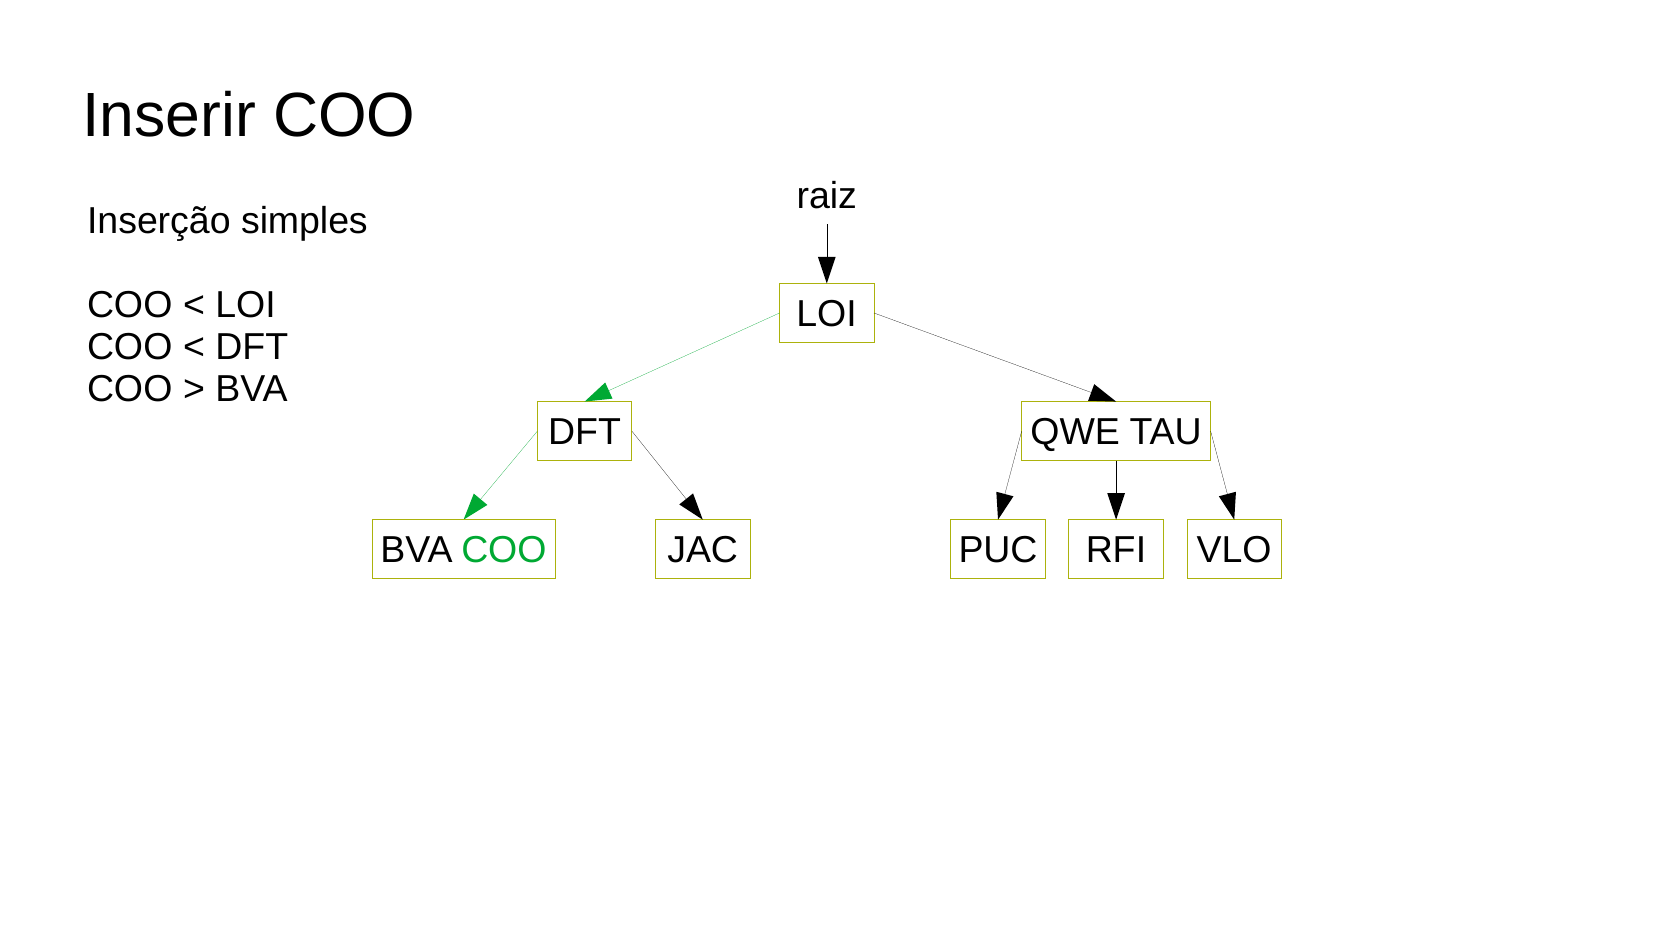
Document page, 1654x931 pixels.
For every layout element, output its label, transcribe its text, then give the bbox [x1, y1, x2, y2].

text_box JAC [655, 519, 751, 579]
text_box VLO [1187, 519, 1282, 579]
text_box Inserção simples COO < LOI COO < DFT COO > BVA [72, 192, 383, 418]
text_box LOI [779, 283, 875, 343]
text_box RFI [1068, 519, 1164, 579]
text_box BVA COO [372, 519, 556, 579]
text_box raiz [781, 167, 872, 225]
text_box PUC [950, 519, 1046, 579]
text_box QWE TAU [1021, 401, 1211, 461]
text_box DFT [537, 401, 632, 461]
title Inserir COO [82, 37, 1571, 193]
